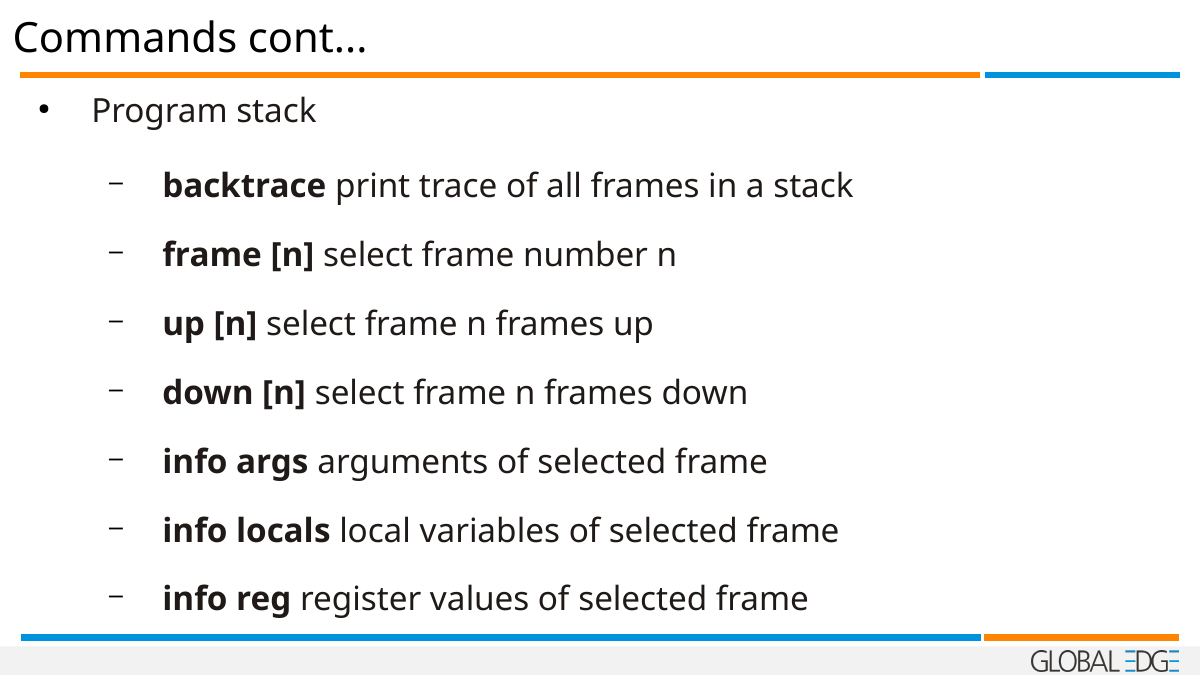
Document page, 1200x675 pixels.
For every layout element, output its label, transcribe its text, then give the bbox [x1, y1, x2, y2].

title Commands cont... [12, 9, 1088, 63]
list Program stack backtrace print trace of all frames in a stack frame [n] select frame number n up [n] select frame n frames up down [n] select frame n frames down info args arguments of selected frame info locals local variables of selected frame info reg register values of selected frame [20, 87, 1179, 628]
picture [1031, 650, 1179, 672]
